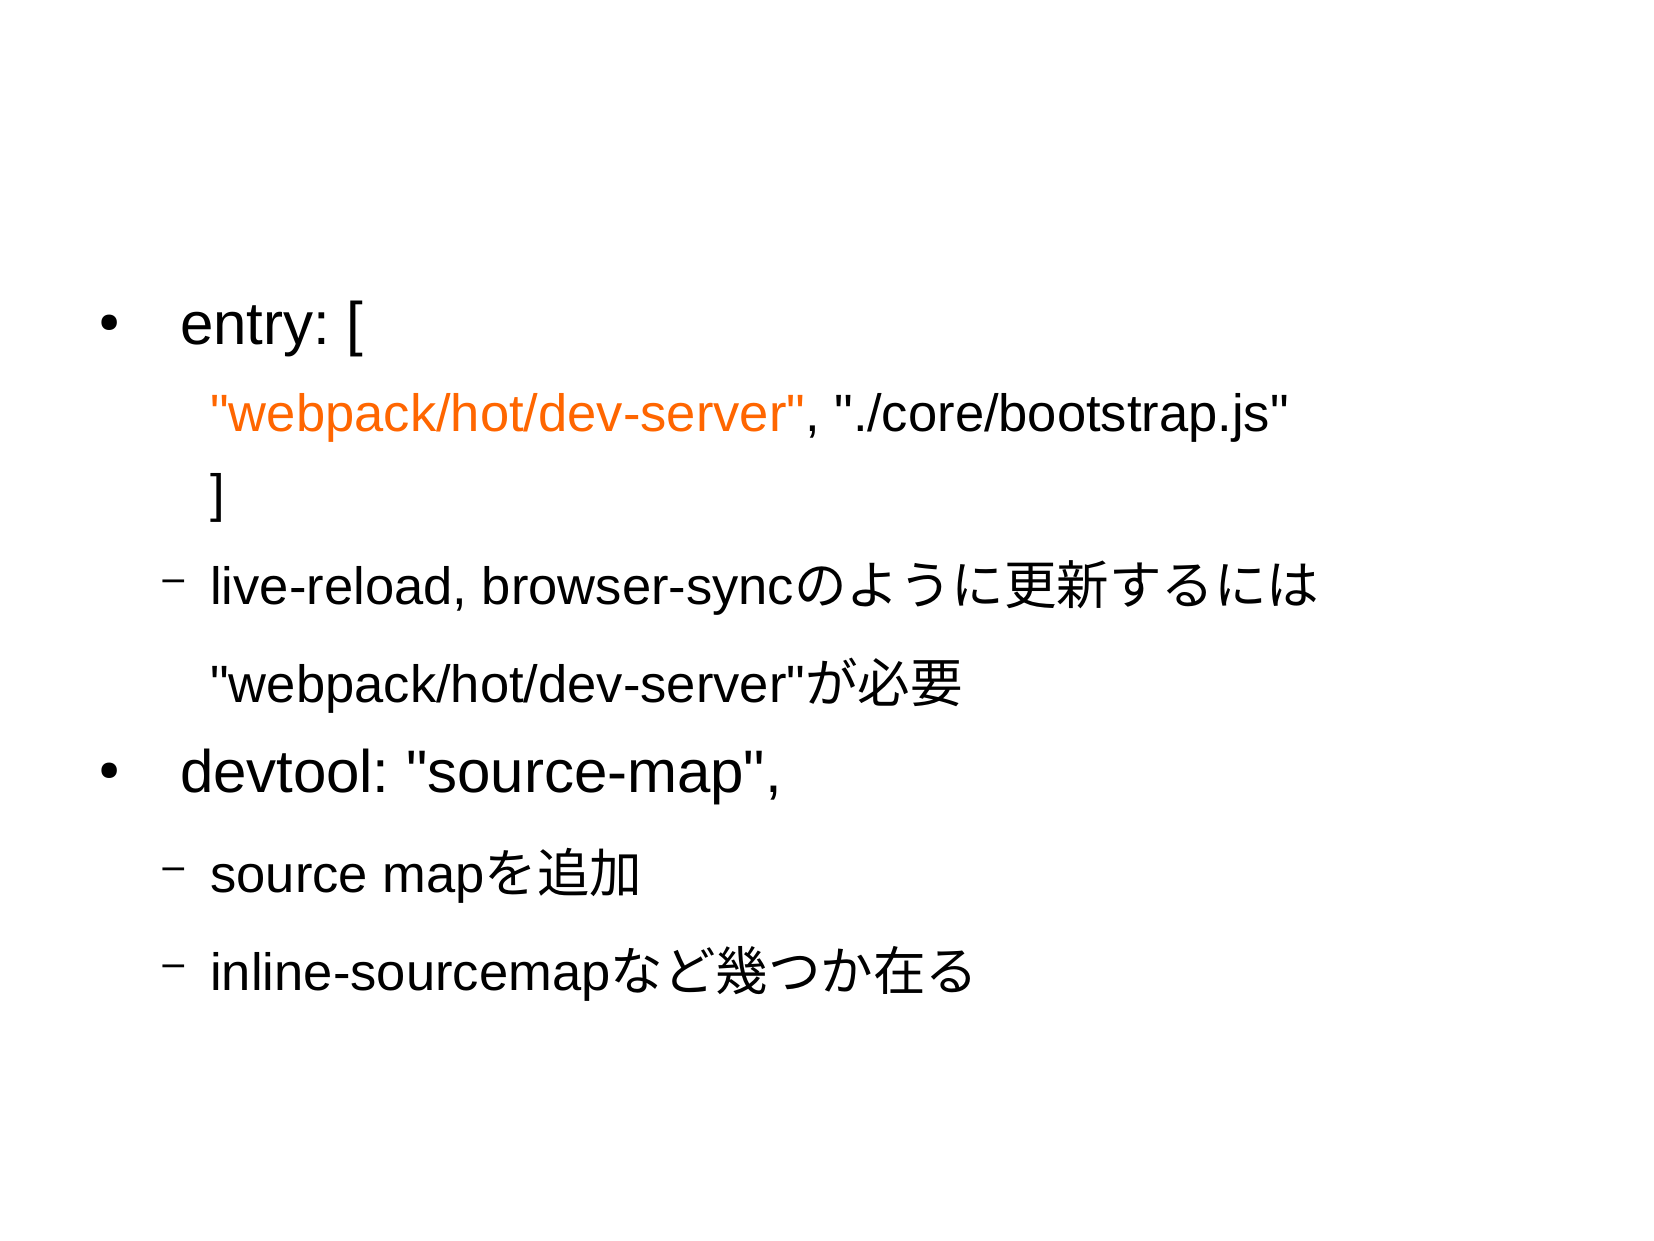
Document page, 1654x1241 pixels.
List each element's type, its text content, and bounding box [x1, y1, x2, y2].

list entry: [ "webpack/hot/dev-server", "./core/bootstrap.js" ] live-reload, browser-syncのように更新するには "webpack/hot/dev-server"が必要 devtool: "source-map", source mapを追加 inline-sourcemapなど幾つか在る [82, 290, 1571, 1010]
